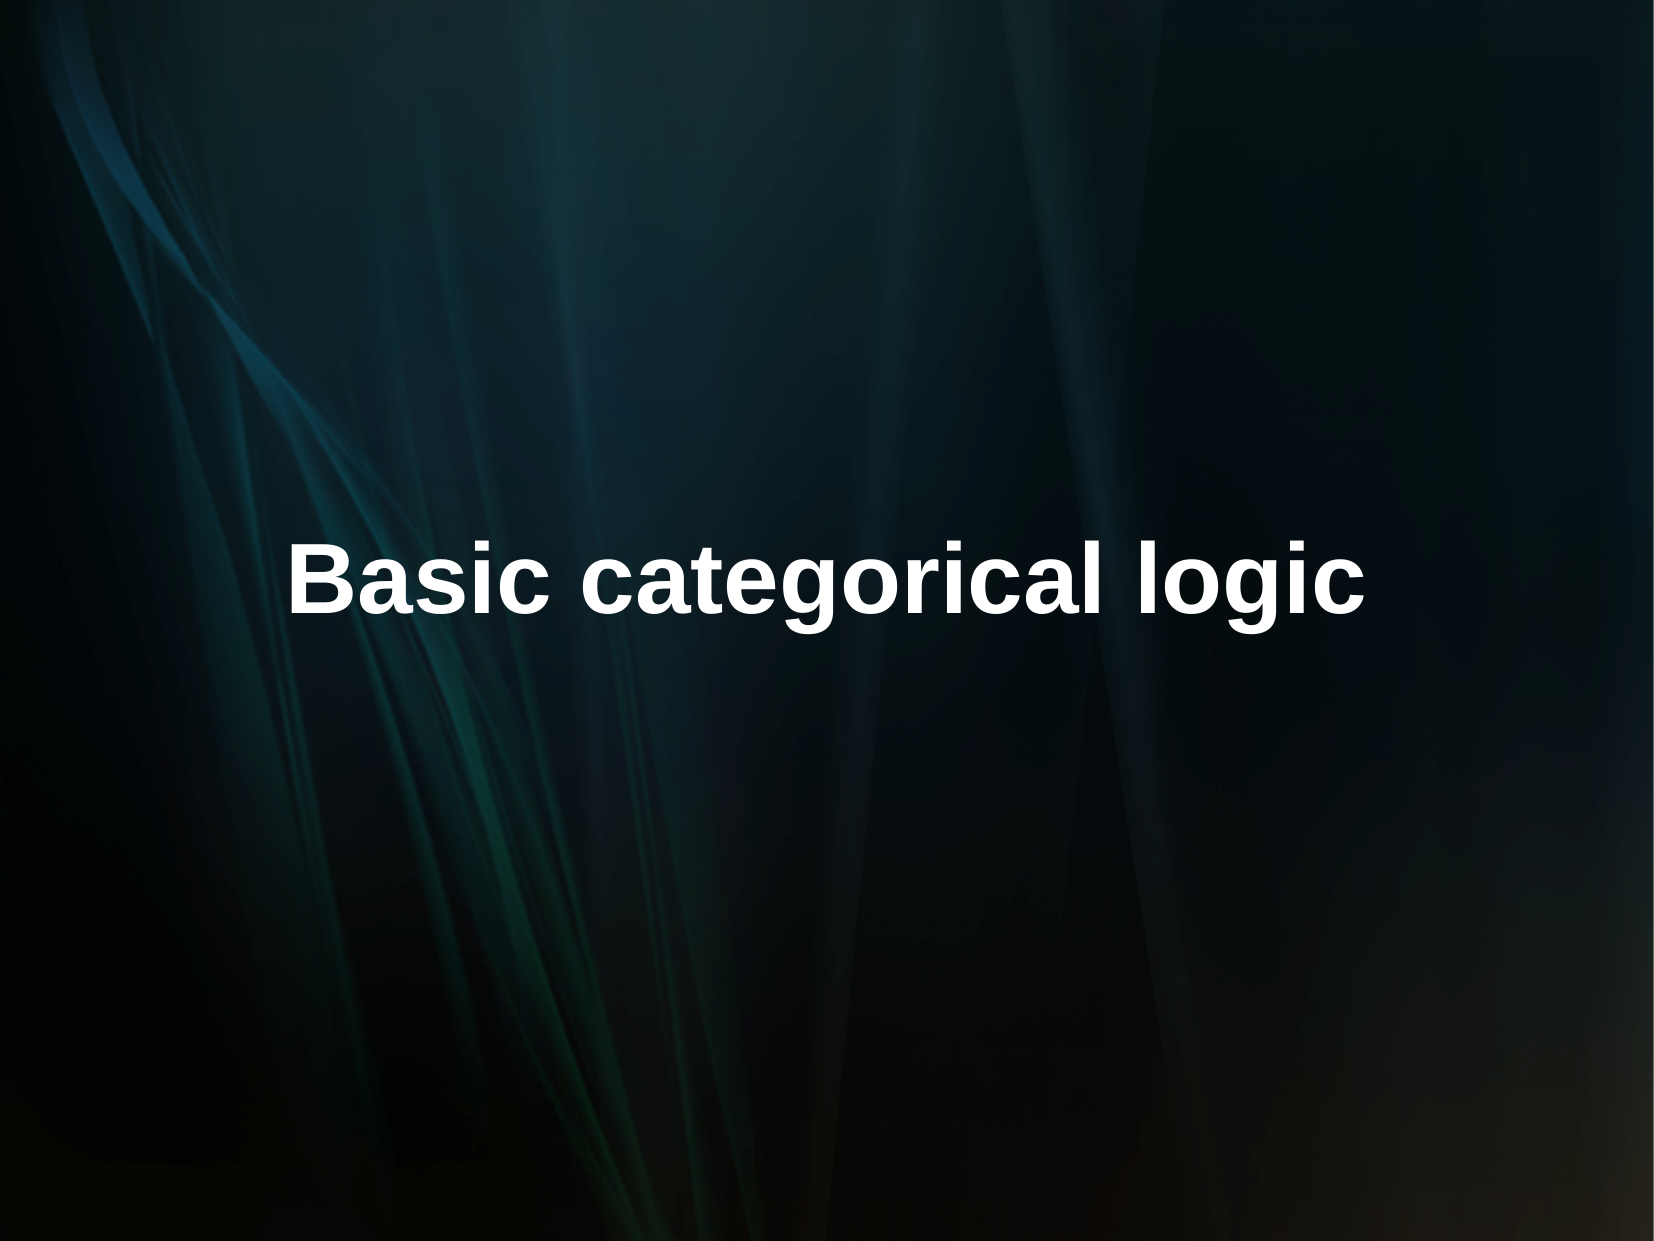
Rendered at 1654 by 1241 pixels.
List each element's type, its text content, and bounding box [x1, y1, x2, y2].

subtitle Basic categorical logic [82, 56, 1571, 1102]
picture [0, 0, 1654, 1241]
